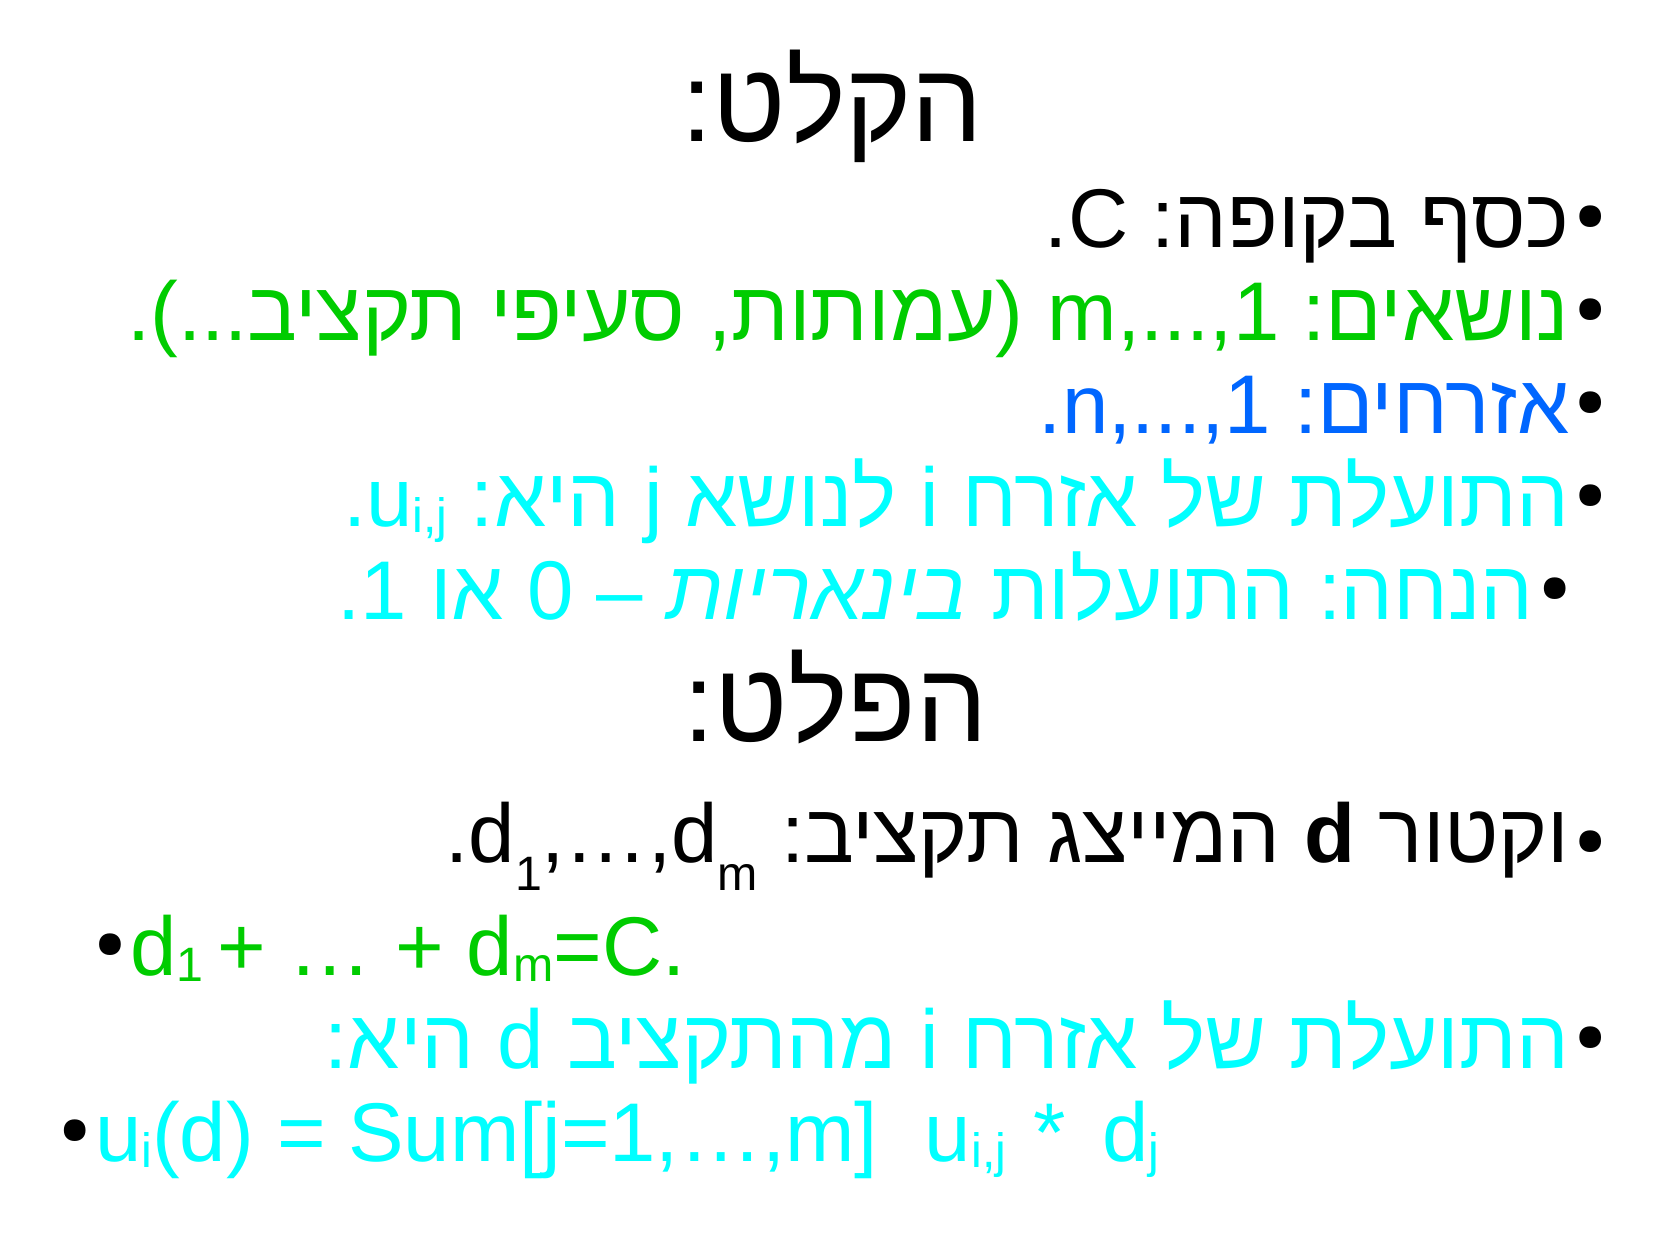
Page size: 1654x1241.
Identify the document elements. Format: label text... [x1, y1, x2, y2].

title הפלט: [47, 585, 1623, 826]
text_box וקטור d המייצג תקציב: d1,…,dm. d1 + … + dm=C. התועלת של אזרח i מהתקציב d היא: ui(d) = Sum[j=1,…,m] ui,j * dj [45, 780, 1621, 1187]
title הקלט: [45, 0, 1621, 165]
text_box כסף בקופה: C. נושאים: 1,...,m (עמותות, סעיפי תקציב...). אזרחים: 1,...,n. התועלת של אזרח i לנושא j היא: ui,j. הנחה: התועלות בינאריות – 0 או 1. [45, 165, 1621, 645]
